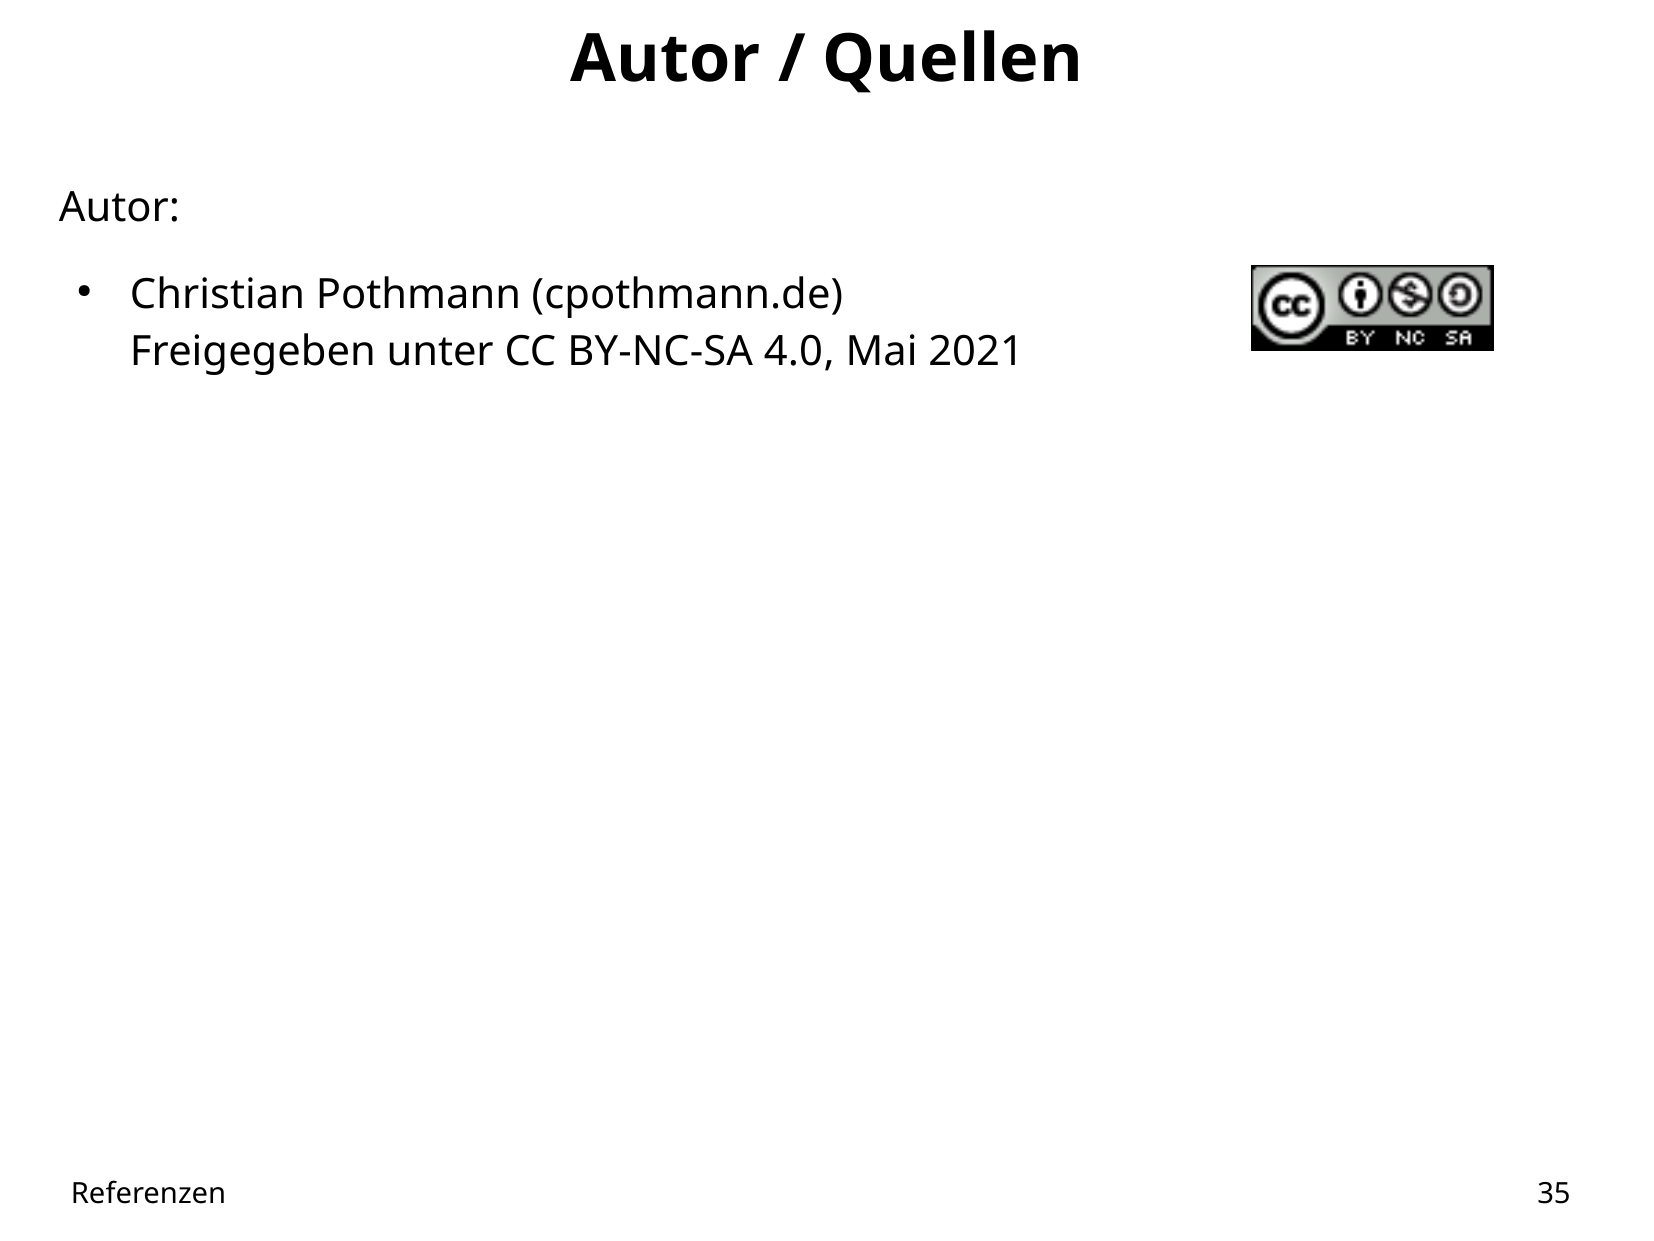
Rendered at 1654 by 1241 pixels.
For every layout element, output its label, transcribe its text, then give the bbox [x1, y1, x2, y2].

list Autor: Christian Pothmann (cpothmann.de) Freigegeben unter CC BY-NC-SA 4.0, Mai 2021 [59, 177, 1583, 1146]
title Autor / Quellen [0, 5, 1654, 107]
picture [1251, 265, 1494, 351]
